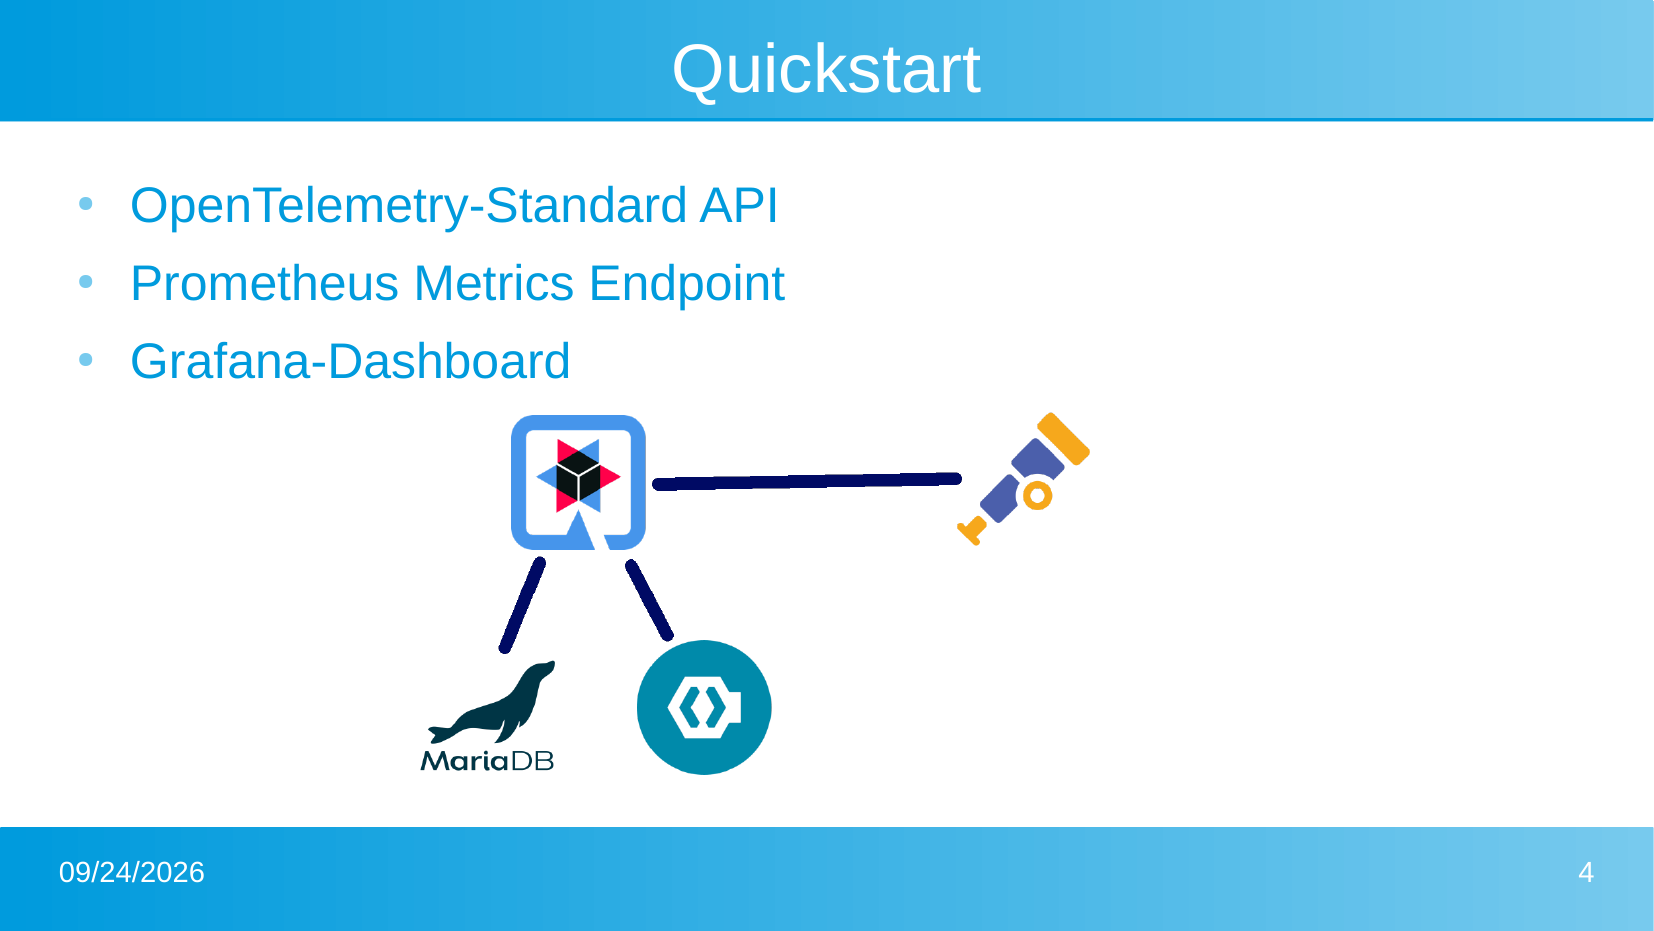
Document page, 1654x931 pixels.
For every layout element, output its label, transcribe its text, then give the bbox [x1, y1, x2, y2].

list OpenTelemetry-Standard API Prometheus Metrics Endpoint Grafana-Dashboard [59, 177, 1595, 768]
title Quickstart [59, 29, 1595, 108]
picture [375, 384, 1126, 806]
